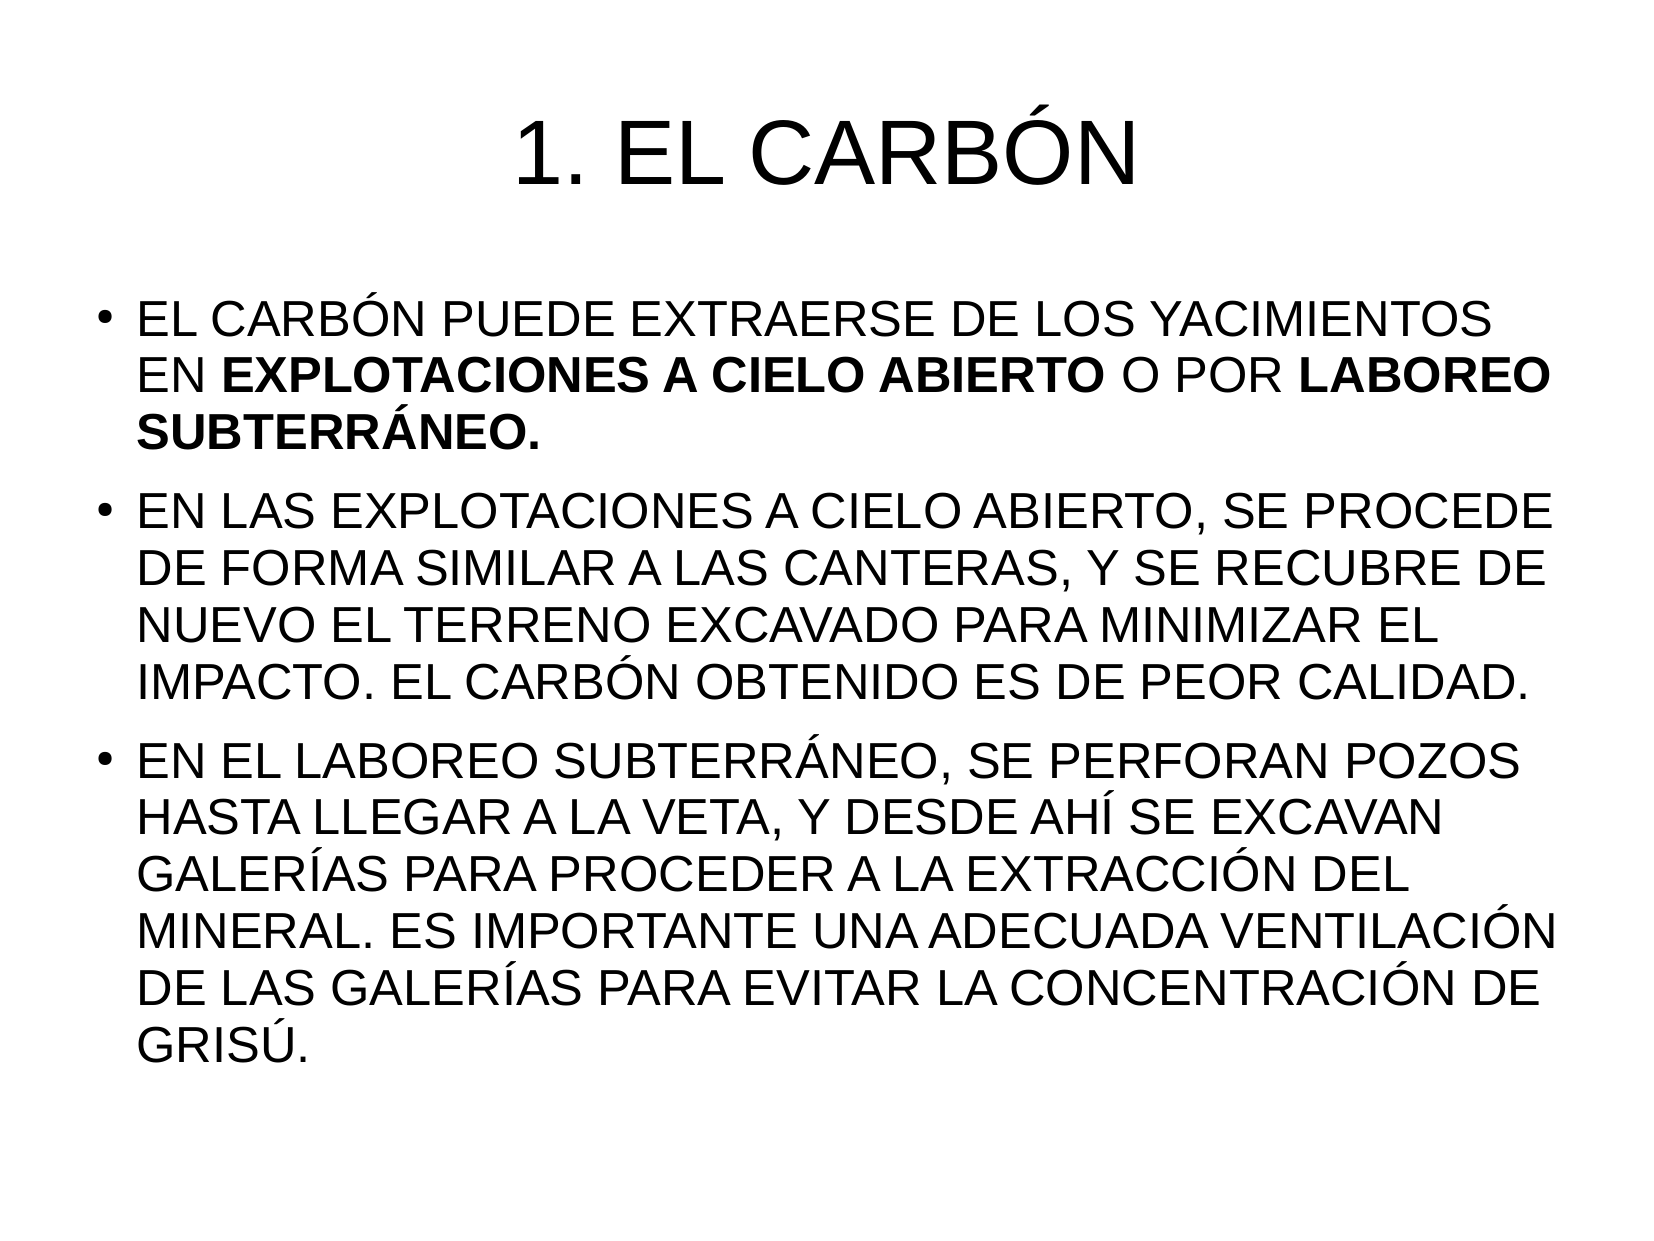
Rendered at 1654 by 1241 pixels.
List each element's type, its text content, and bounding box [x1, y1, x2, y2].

title 1. EL CARBÓN [82, 56, 1571, 250]
list EL CARBÓN PUEDE EXTRAERSE DE LOS YACIMIENTOS EN EXPLOTACIONES A CIELO ABIERTO O POR LABOREO SUBTERRÁNEO. EN LAS EXPLOTACIONES A CIELO ABIERTO, SE PROCEDE DE FORMA SIMILAR A LAS CANTERAS, Y SE RECUBRE DE NUEVO EL TERRENO EXCAVADO PARA MINIMIZAR EL IMPACTO. EL CARBÓN OBTENIDO ES DE PEOR CALIDAD. EN EL LABOREO SUBTERRÁNEO, SE PERFORAN POZOS HASTA LLEGAR A LA VETA, Y DESDE AHÍ SE EXCAVAN GALERÍAS PARA PROCEDER A LA EXTRACCIÓN DEL MINERAL. ES IMPORTANTE UNA ADECUADA VENTILACIÓN DE LAS GALERÍAS PARA EVITAR LA CONCENTRACIÓN DE GRISÚ. [82, 290, 1571, 1109]
